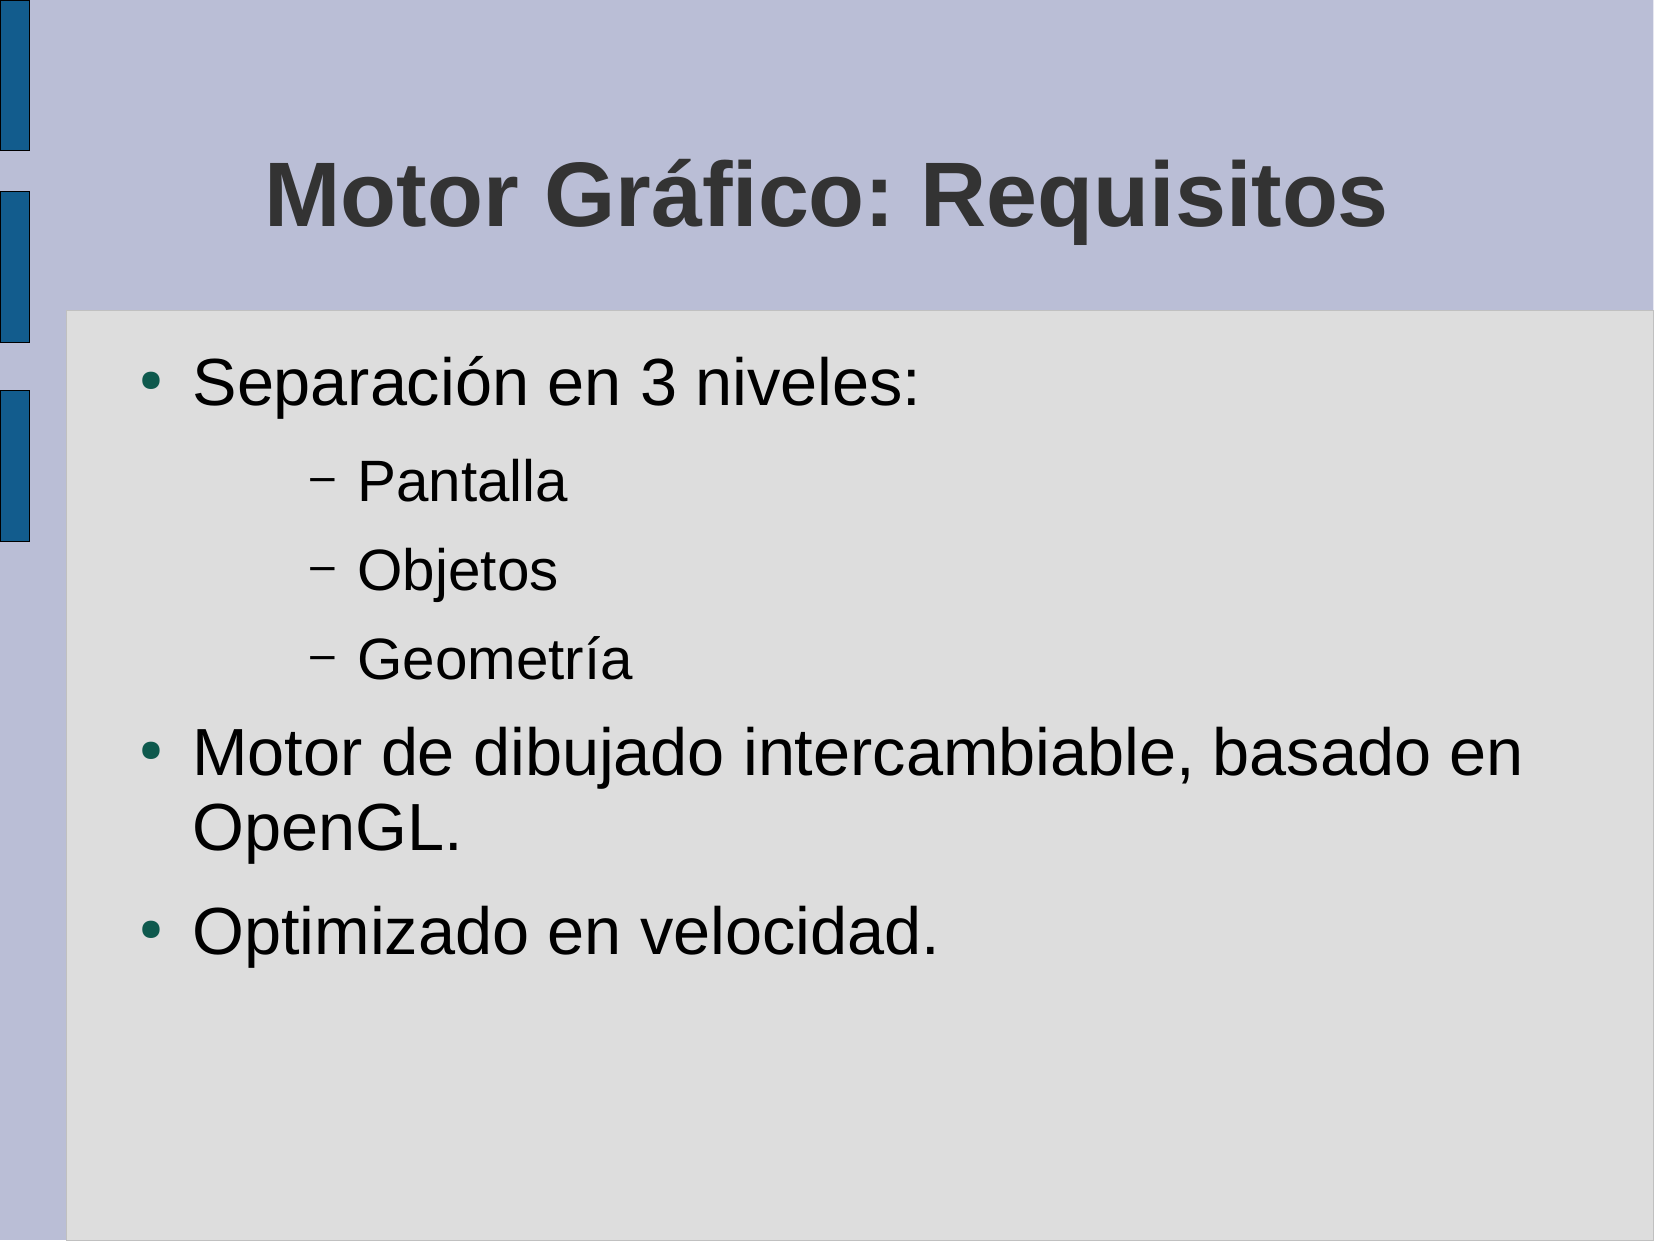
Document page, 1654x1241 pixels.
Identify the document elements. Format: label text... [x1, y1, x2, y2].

list Separación en 3 niveles: Pantalla Objetos Geometría Motor de dibujado intercambiable, basado en OpenGL. Optimizado en velocidad. [121, 344, 1534, 1127]
title Motor Gráfico: Requisitos [121, 91, 1534, 299]
